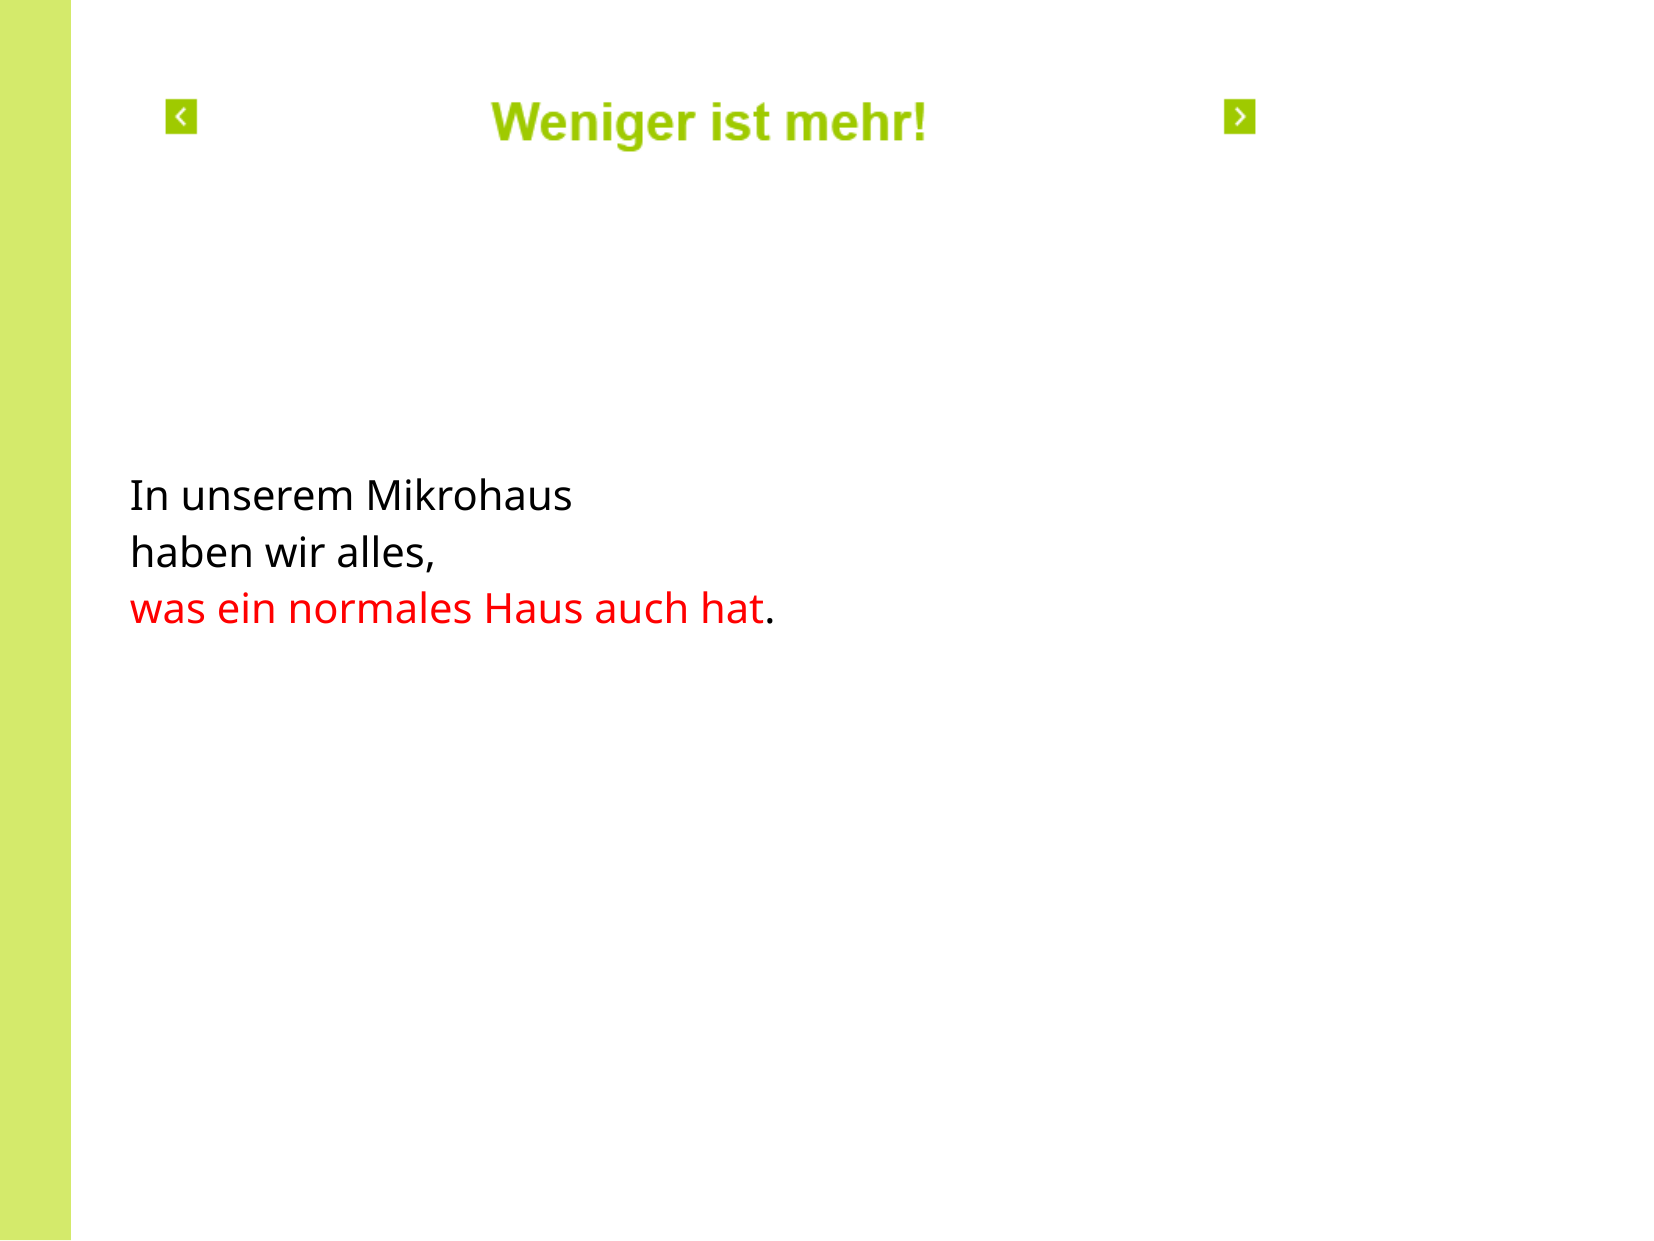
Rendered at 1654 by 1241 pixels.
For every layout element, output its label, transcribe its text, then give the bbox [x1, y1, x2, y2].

text_box [0, 0, 71, 1241]
title In unserem Mikrohaus haben wir alles, was ein normales Haus auch hat. [129, 24, 957, 1241]
picture [155, 74, 1276, 166]
